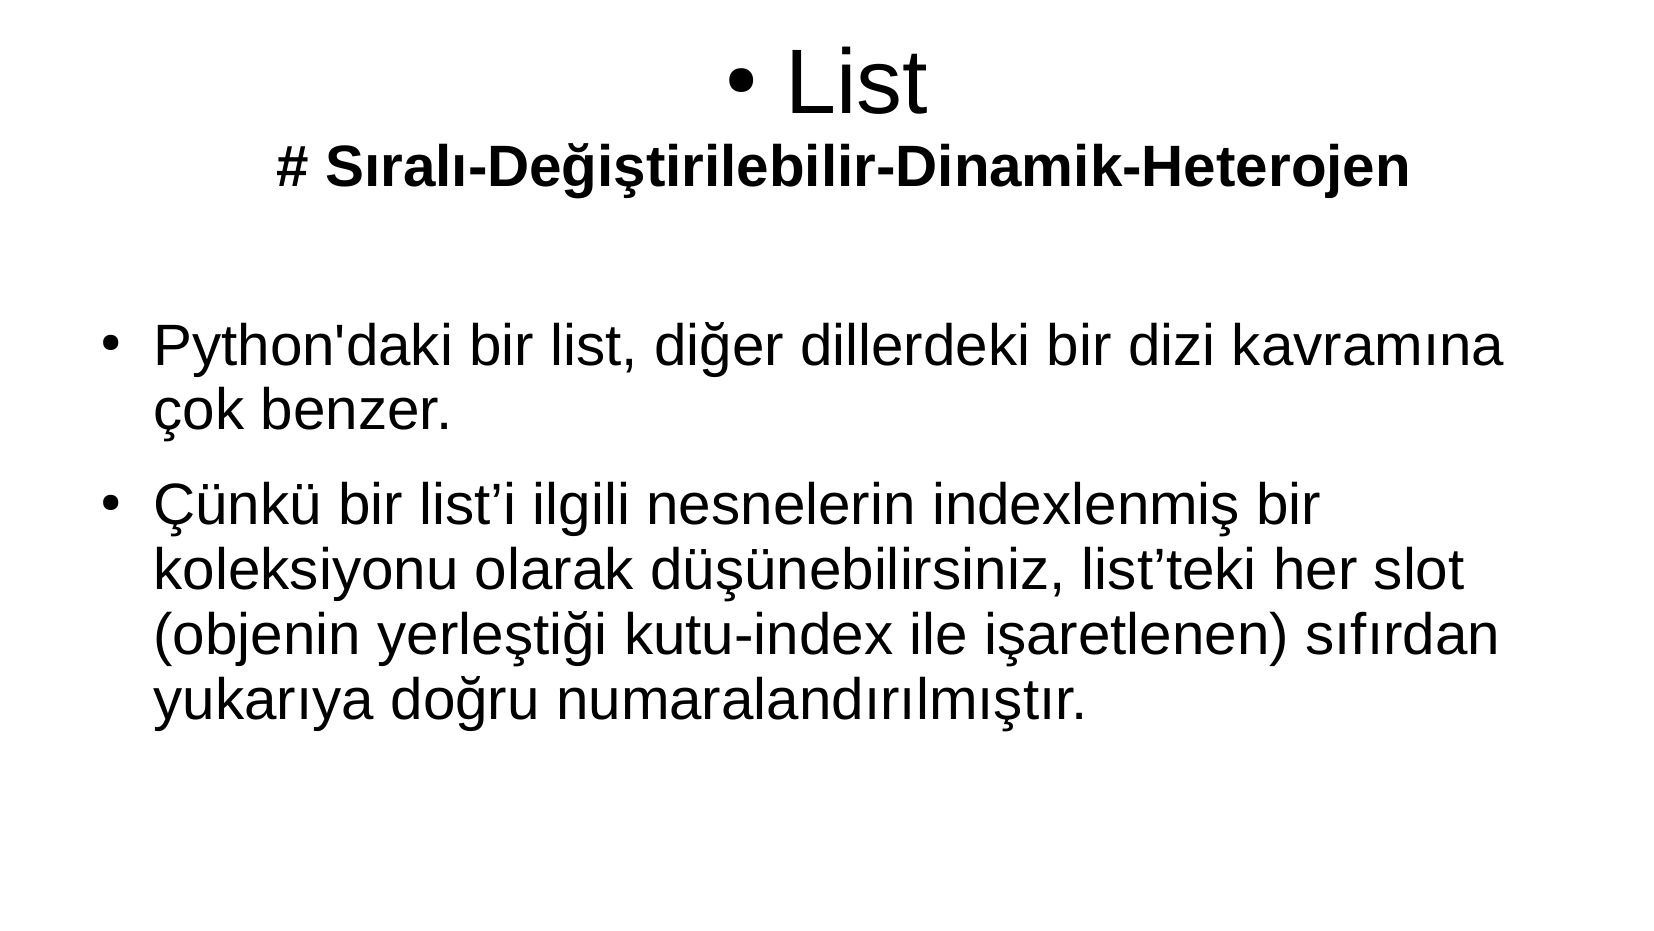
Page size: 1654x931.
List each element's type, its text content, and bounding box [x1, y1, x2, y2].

title List # Sıralı-Değiştirilebilir-Dinamik-Heterojen [82, 30, 1571, 199]
list Python'daki bir list, diğer dillerdeki bir dizi kavramına çok benzer. Çünkü bir list’i ilgili nesnelerin indexlenmiş bir koleksiyonu olarak düşünebilirsiniz, list’teki her slot (objenin yerleştiği kutu-index ile işaretlenen) sıfırdan yukarıya doğru numaralandırılmıştır. [82, 217, 1571, 758]
